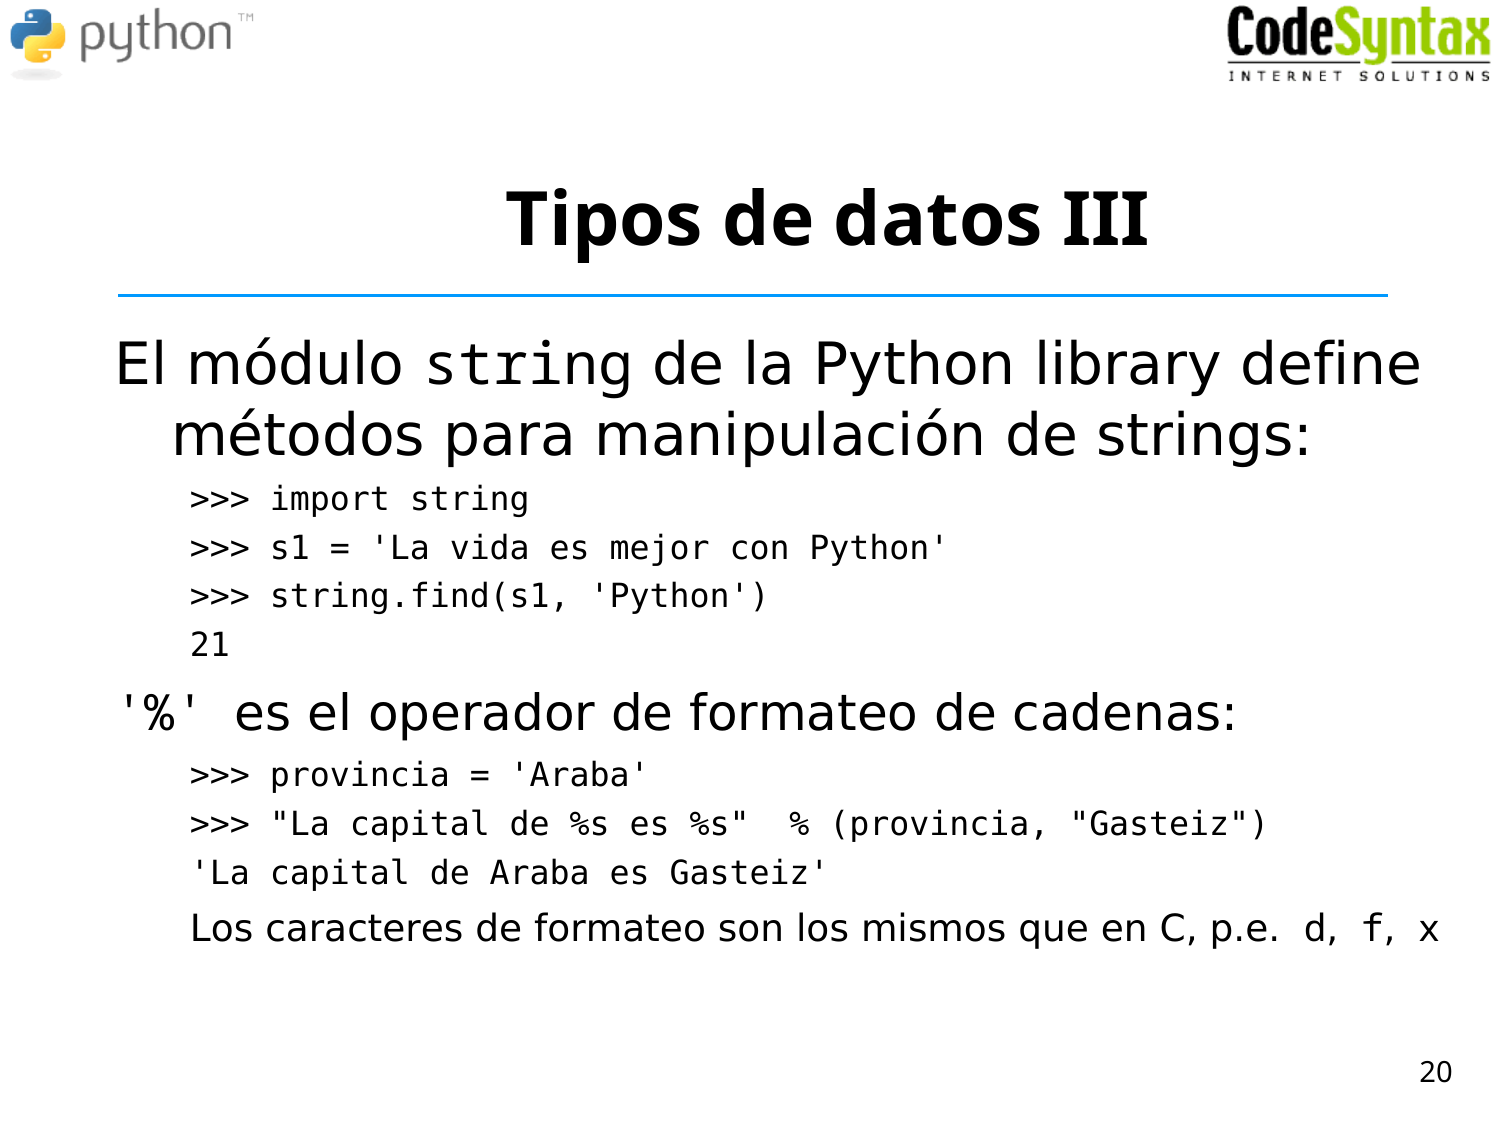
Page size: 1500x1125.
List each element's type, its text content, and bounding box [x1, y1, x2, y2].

picture [0, 0, 286, 92]
list El módulo string de la Python library define métodos para manipulación de strings: >>> import string >>> s1 = 'La vida es mejor con Python' >>> string.find(s1, 'Python') 21 '%' es el operador de formateo de cadenas: >>> provincia = 'Araba' >>> "La capital de %s es %s" % (provincia, "Gasteiz") 'La capital de Araba es Gasteiz' Los caracteres de formateo son los mismos que en C, p.e. d, f, x [100, 314, 1500, 1118]
title Tipos de datos III [188, 35, 1468, 276]
picture [1226, 5, 1500, 83]
